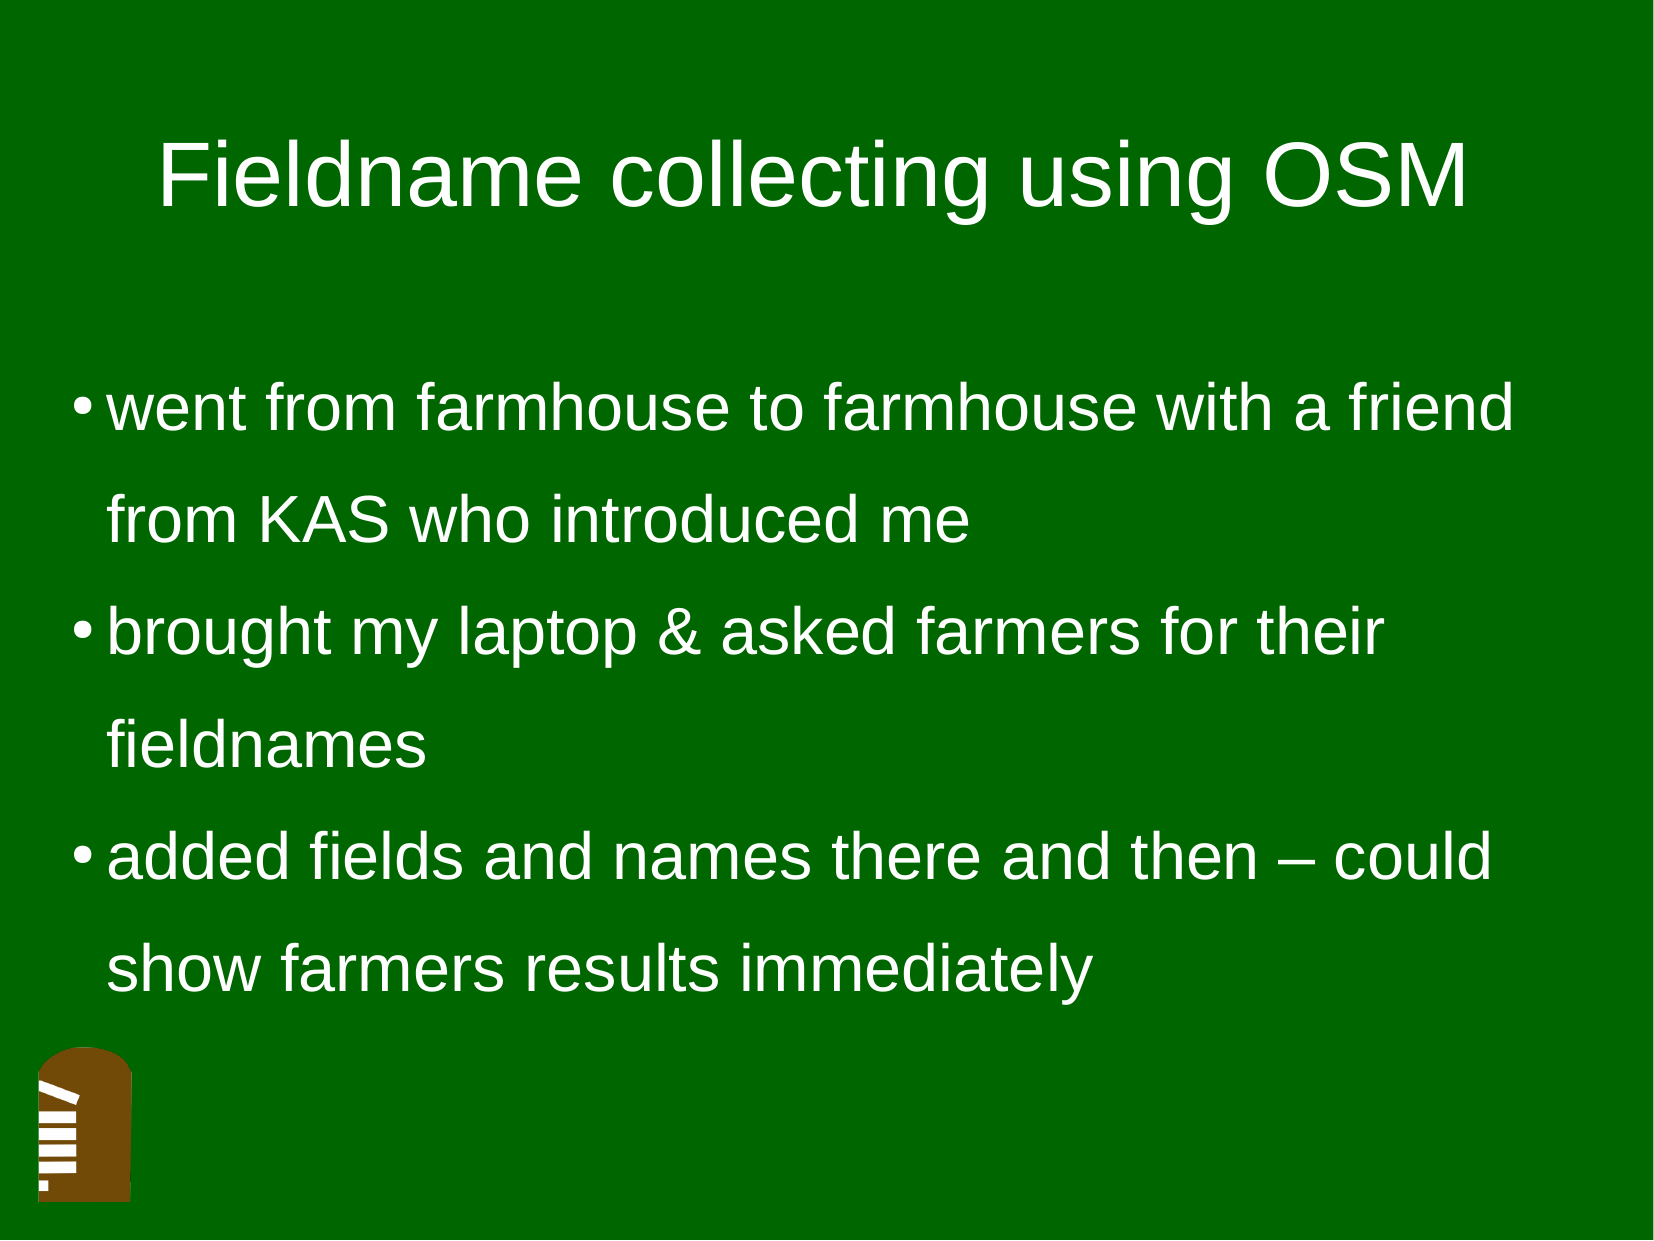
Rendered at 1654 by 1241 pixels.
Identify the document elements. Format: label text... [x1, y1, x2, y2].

subtitle went from farmhouse to farmhouse with a friend from KAS who introduced me brought my laptop & asked farmers for their fieldnames added fields and names there and then – could show farmers results immediately [70, 351, 1559, 987]
picture [0, 1032, 178, 1217]
title Fieldname collecting using OSM [70, 70, 1559, 278]
